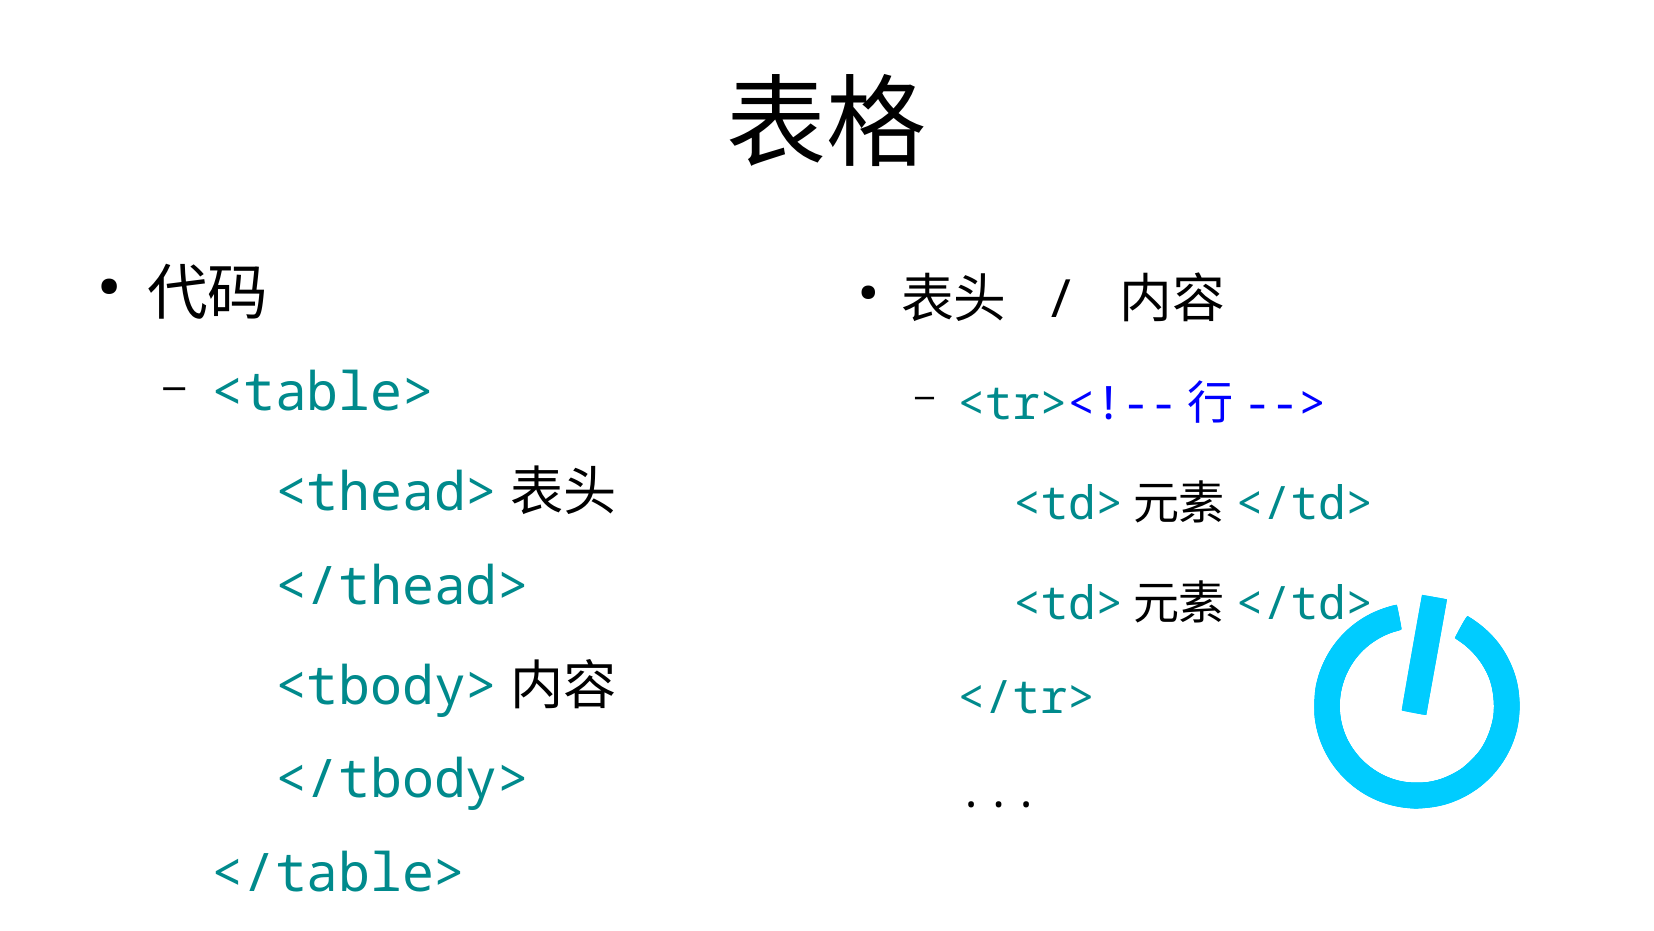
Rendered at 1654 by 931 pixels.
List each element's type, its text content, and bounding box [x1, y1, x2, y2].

list 代码 <table> <thead>表头 </thead> <tbody>内容 </tbody> </table> [82, 217, 809, 910]
list 表头 / 内容 <tr><!--行--> <td>元素</td> <td>元素</td> </tr> ... [845, 217, 1572, 827]
title 表格 [82, 37, 1571, 193]
